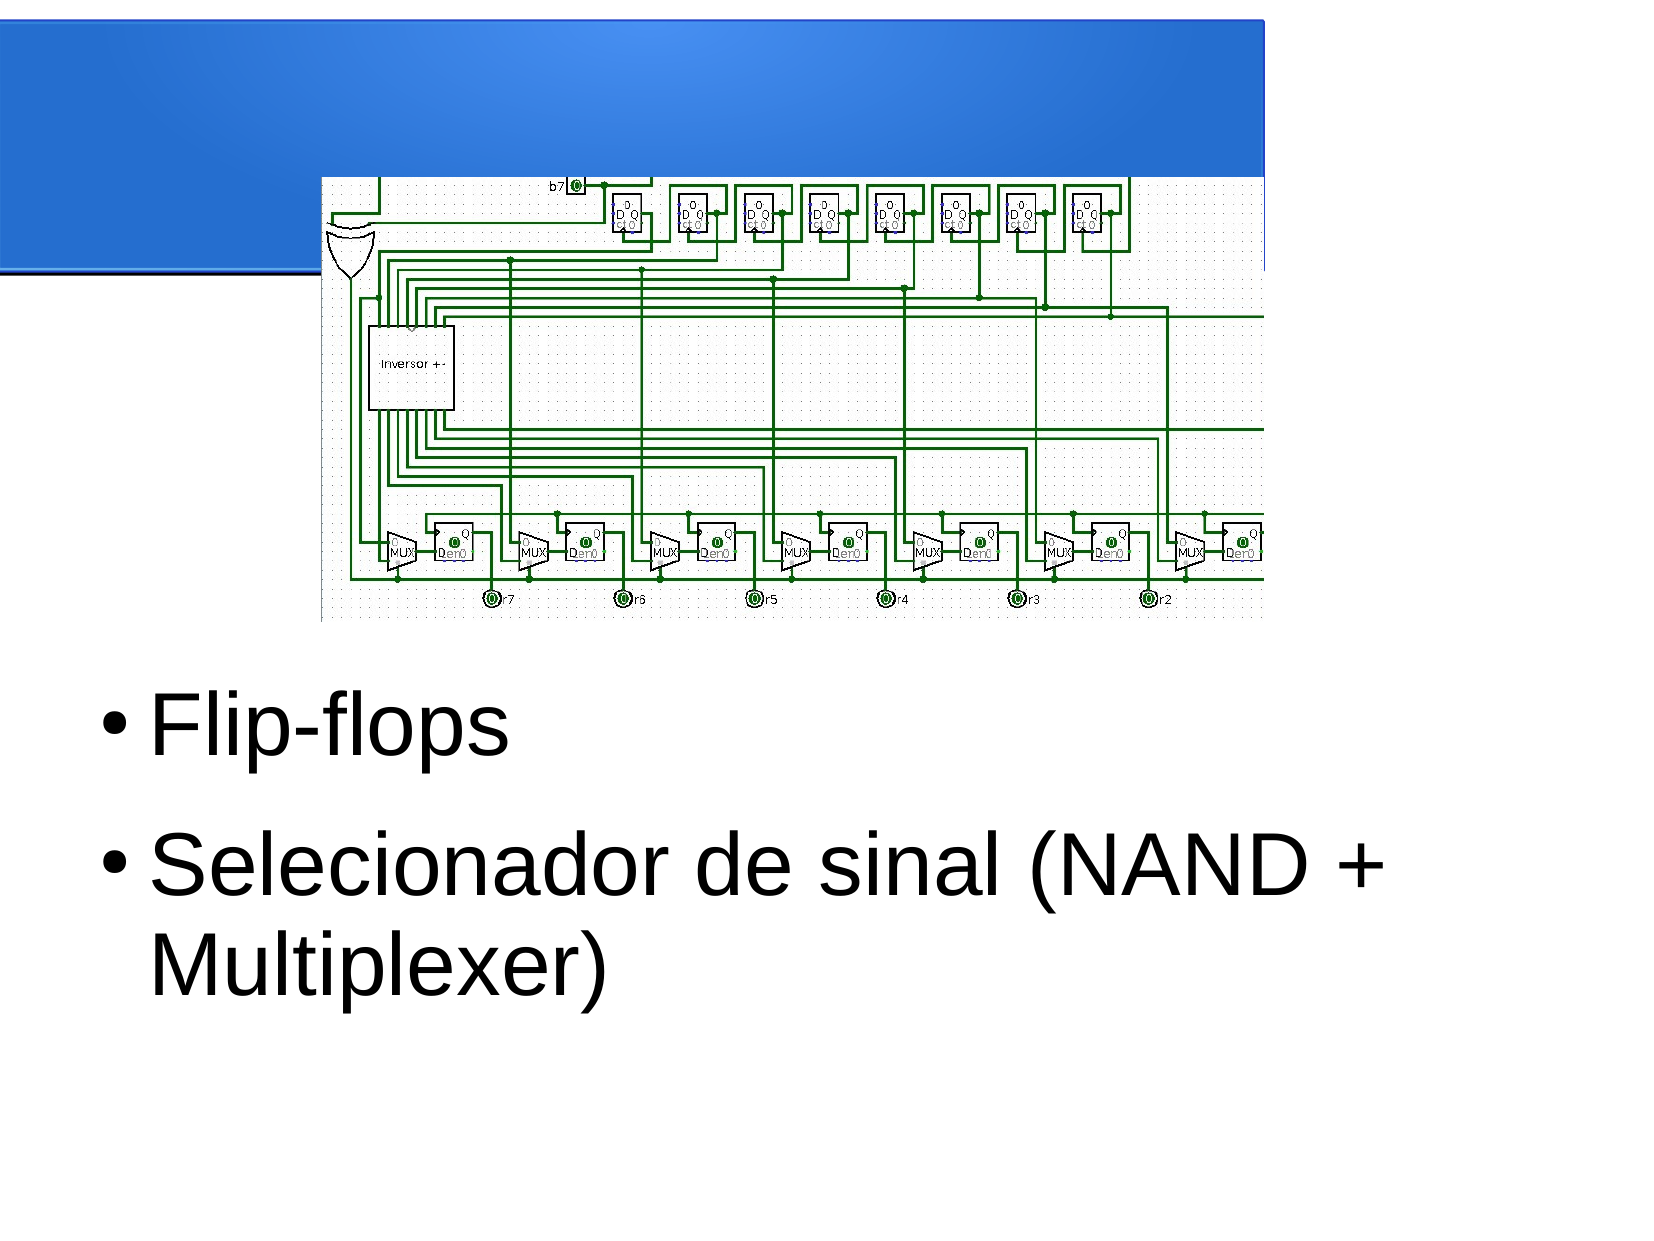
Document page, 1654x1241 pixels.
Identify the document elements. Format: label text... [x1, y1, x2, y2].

picture [321, 177, 1264, 622]
list Flip-flops Selecionador de sinal (NAND + Multiplexer) [82, 674, 1571, 1018]
